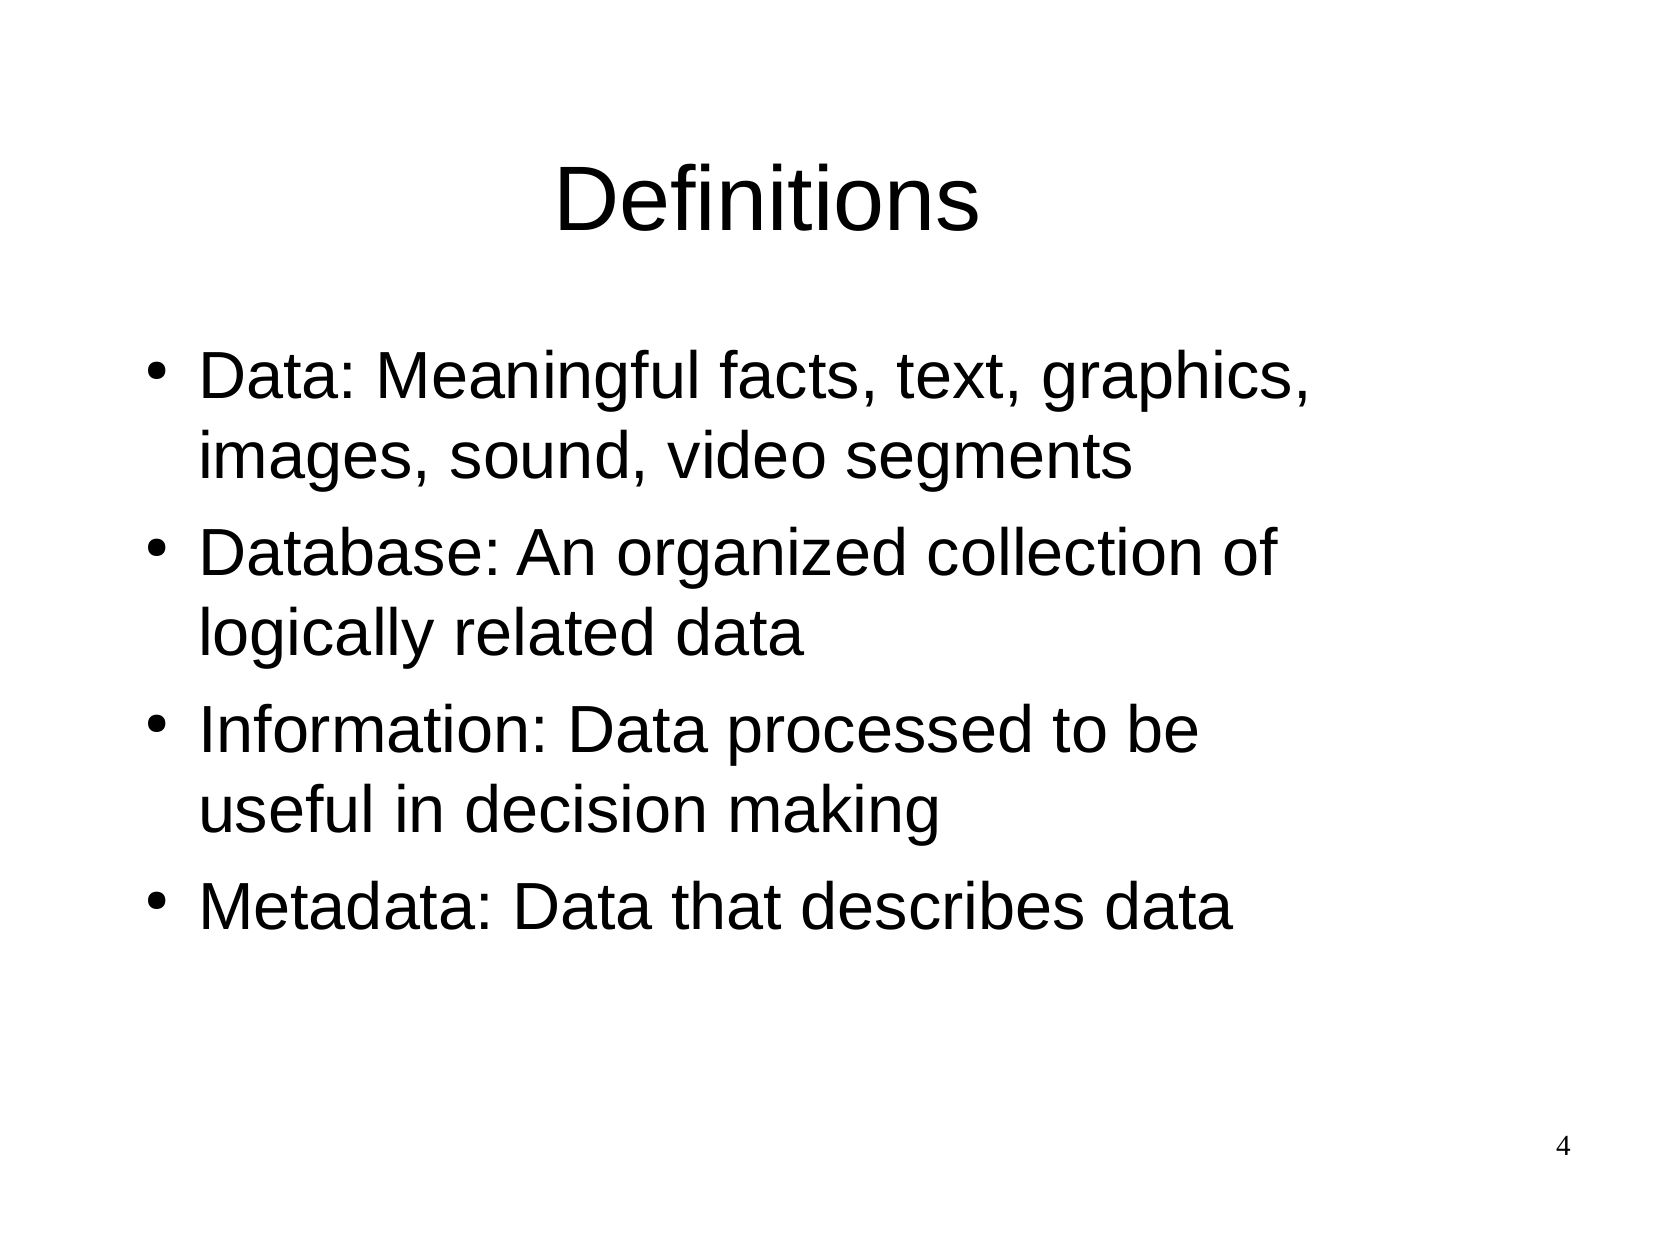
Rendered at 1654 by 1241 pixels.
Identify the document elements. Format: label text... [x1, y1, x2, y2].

title Definitions [112, 99, 1388, 288]
list Data: Meaningful facts, text, graphics, images, sound, video segments Database: An organized collection of logically related data Information: Data processed to be useful in decision making Metadata: Data that describes data [112, 324, 1388, 1000]
